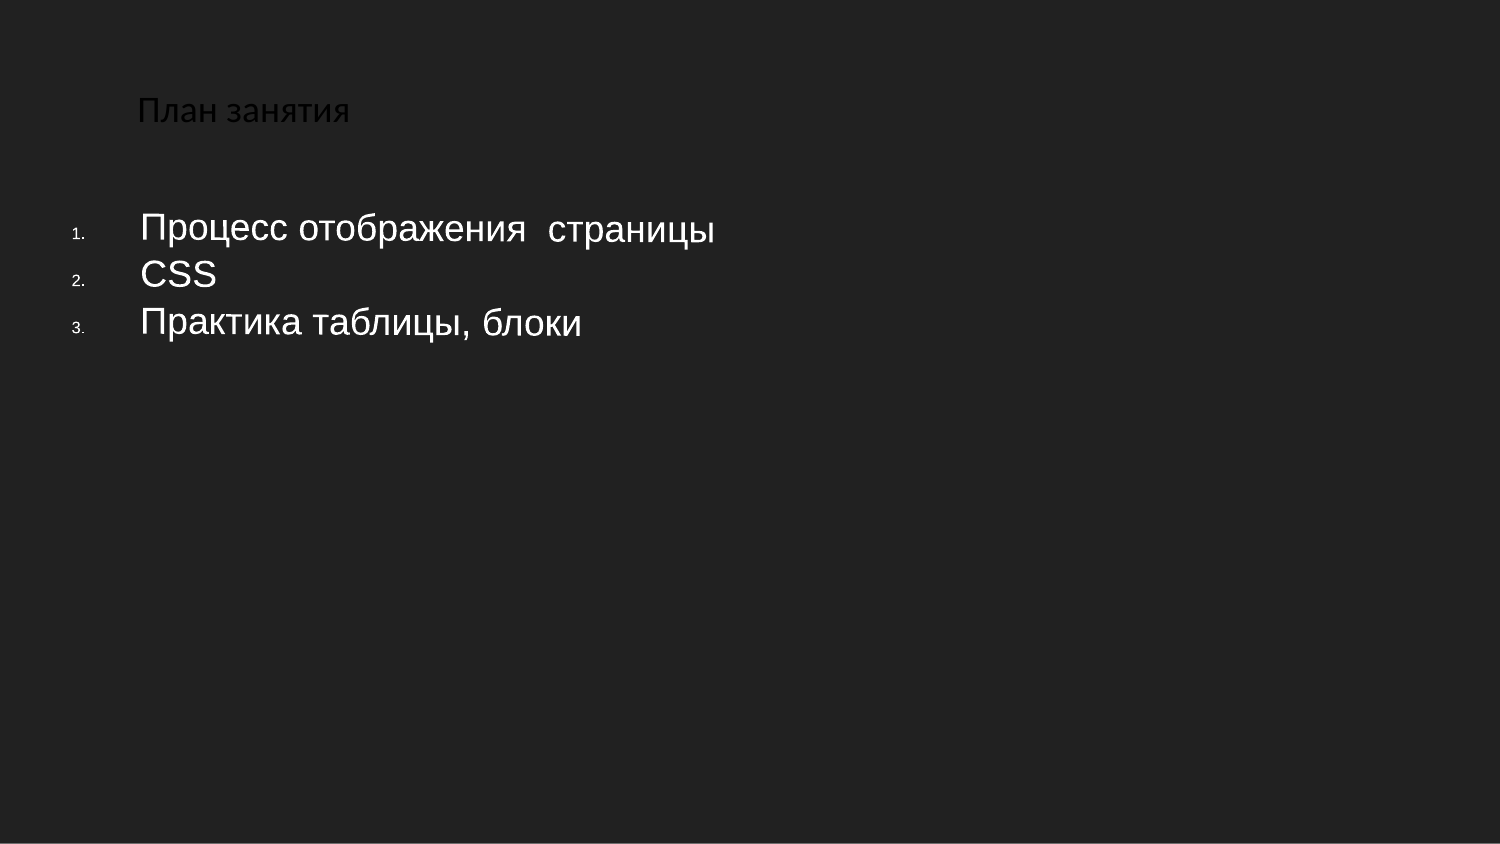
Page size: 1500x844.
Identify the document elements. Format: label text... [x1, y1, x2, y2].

text_box Процесс отображения страницы CSS Практика таблицы, блоки [69, 199, 886, 345]
title План занятия [63, 82, 432, 226]
